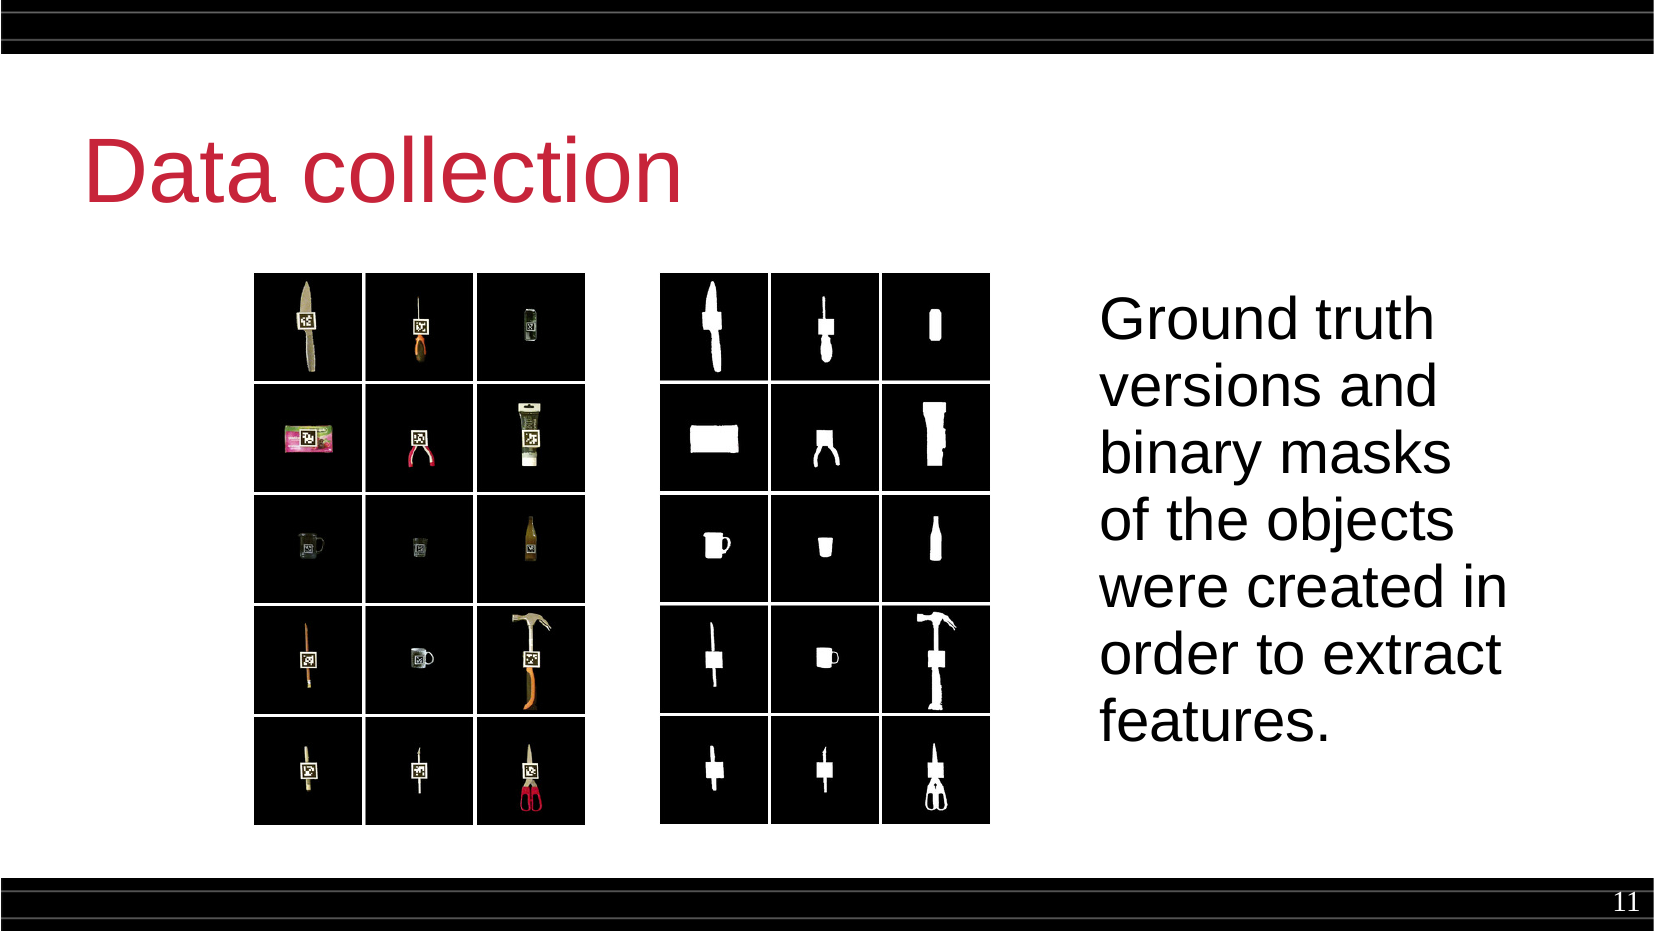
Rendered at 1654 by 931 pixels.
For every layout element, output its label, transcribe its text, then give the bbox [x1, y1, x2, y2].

list Ground truth versions and binary masks of the objects were created in order to extract features. [1035, 285, 1516, 824]
picture [1, 878, 1654, 931]
picture [658, 271, 991, 826]
picture [1, 0, 1654, 54]
title Data collection [82, 92, 1571, 249]
picture [252, 271, 586, 826]
